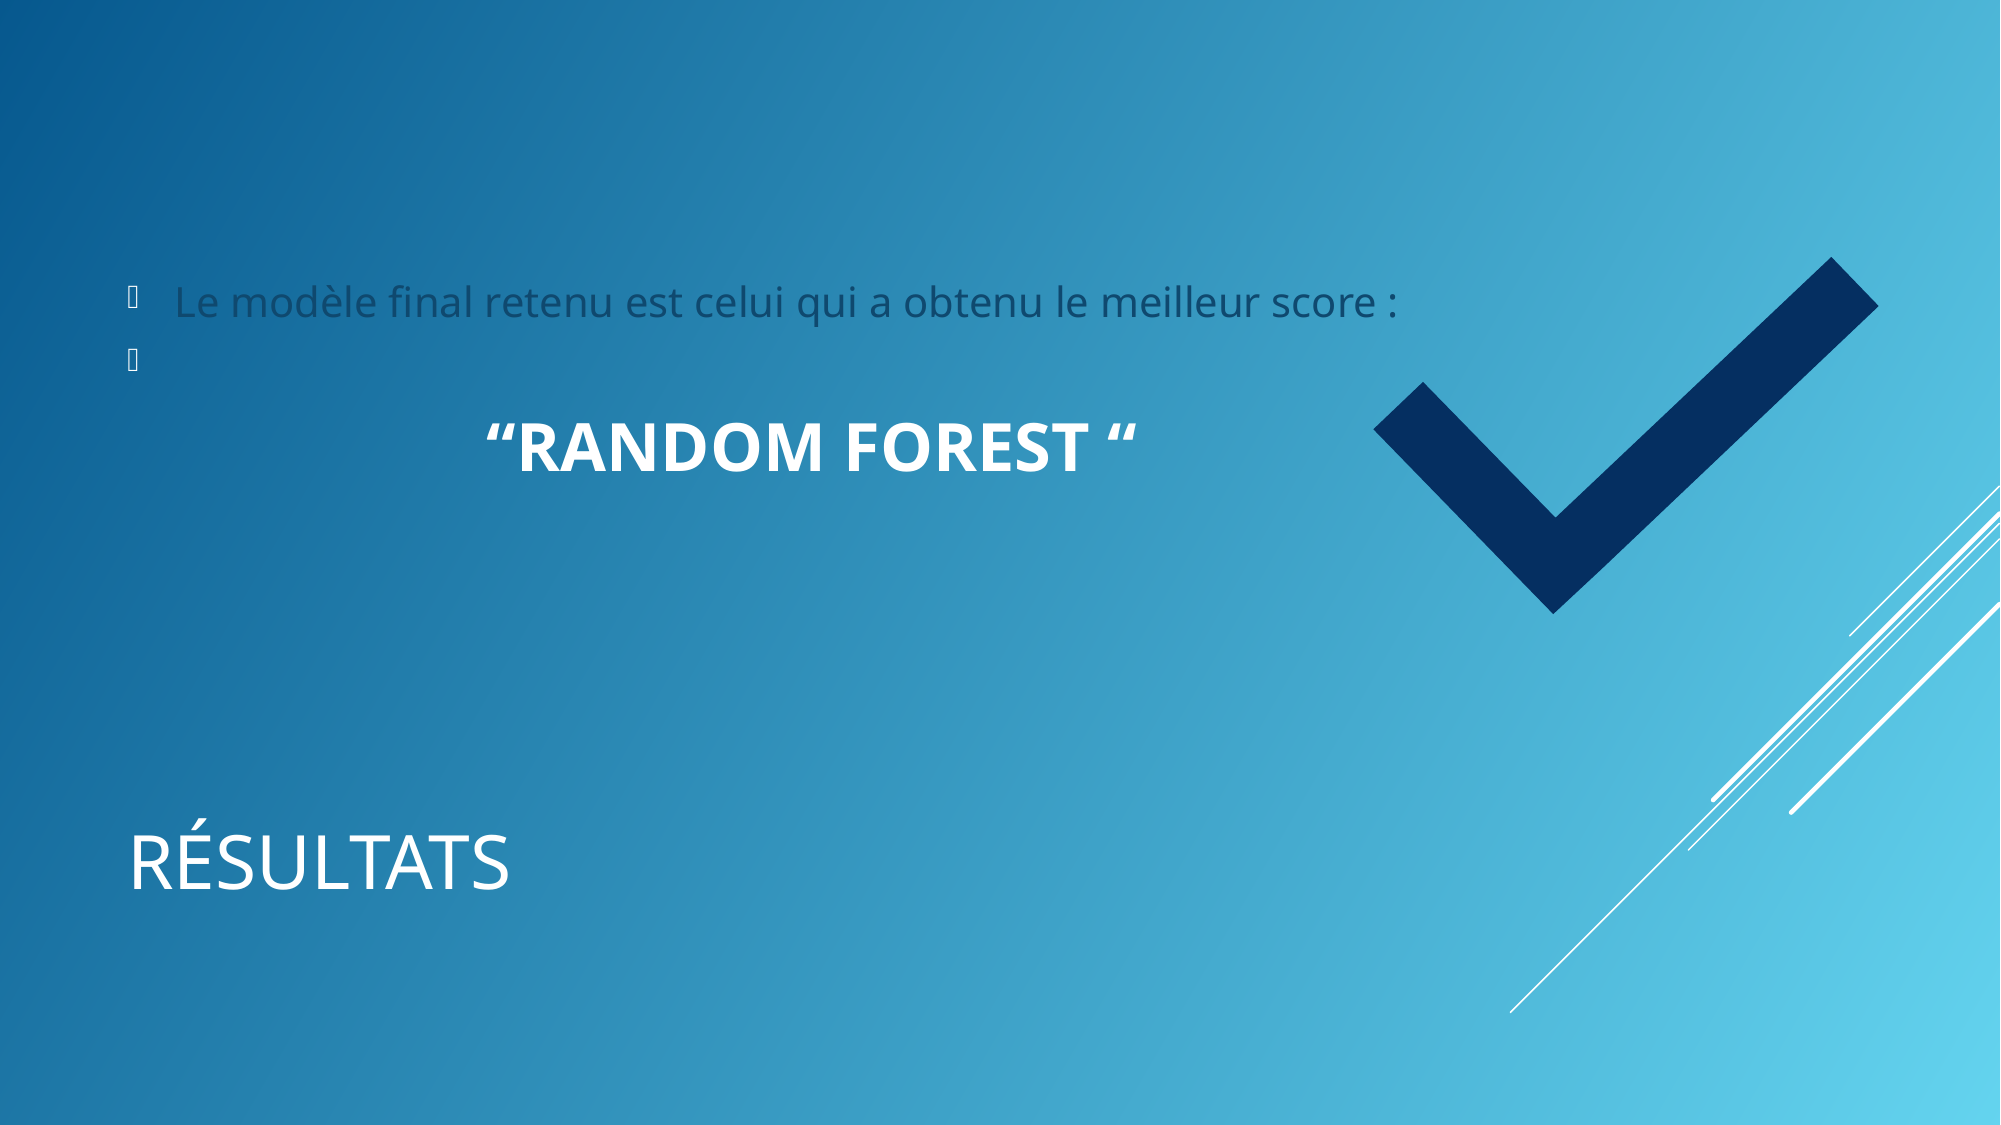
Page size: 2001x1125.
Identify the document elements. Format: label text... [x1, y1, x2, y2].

title Résultats [84, 0, 1485, 248]
list Le modèle final retenu est celui qui a obtenu le meilleur score : “RANDOM FOREST “ [84, 308, 1291, 915]
picture [1364, 172, 1888, 696]
